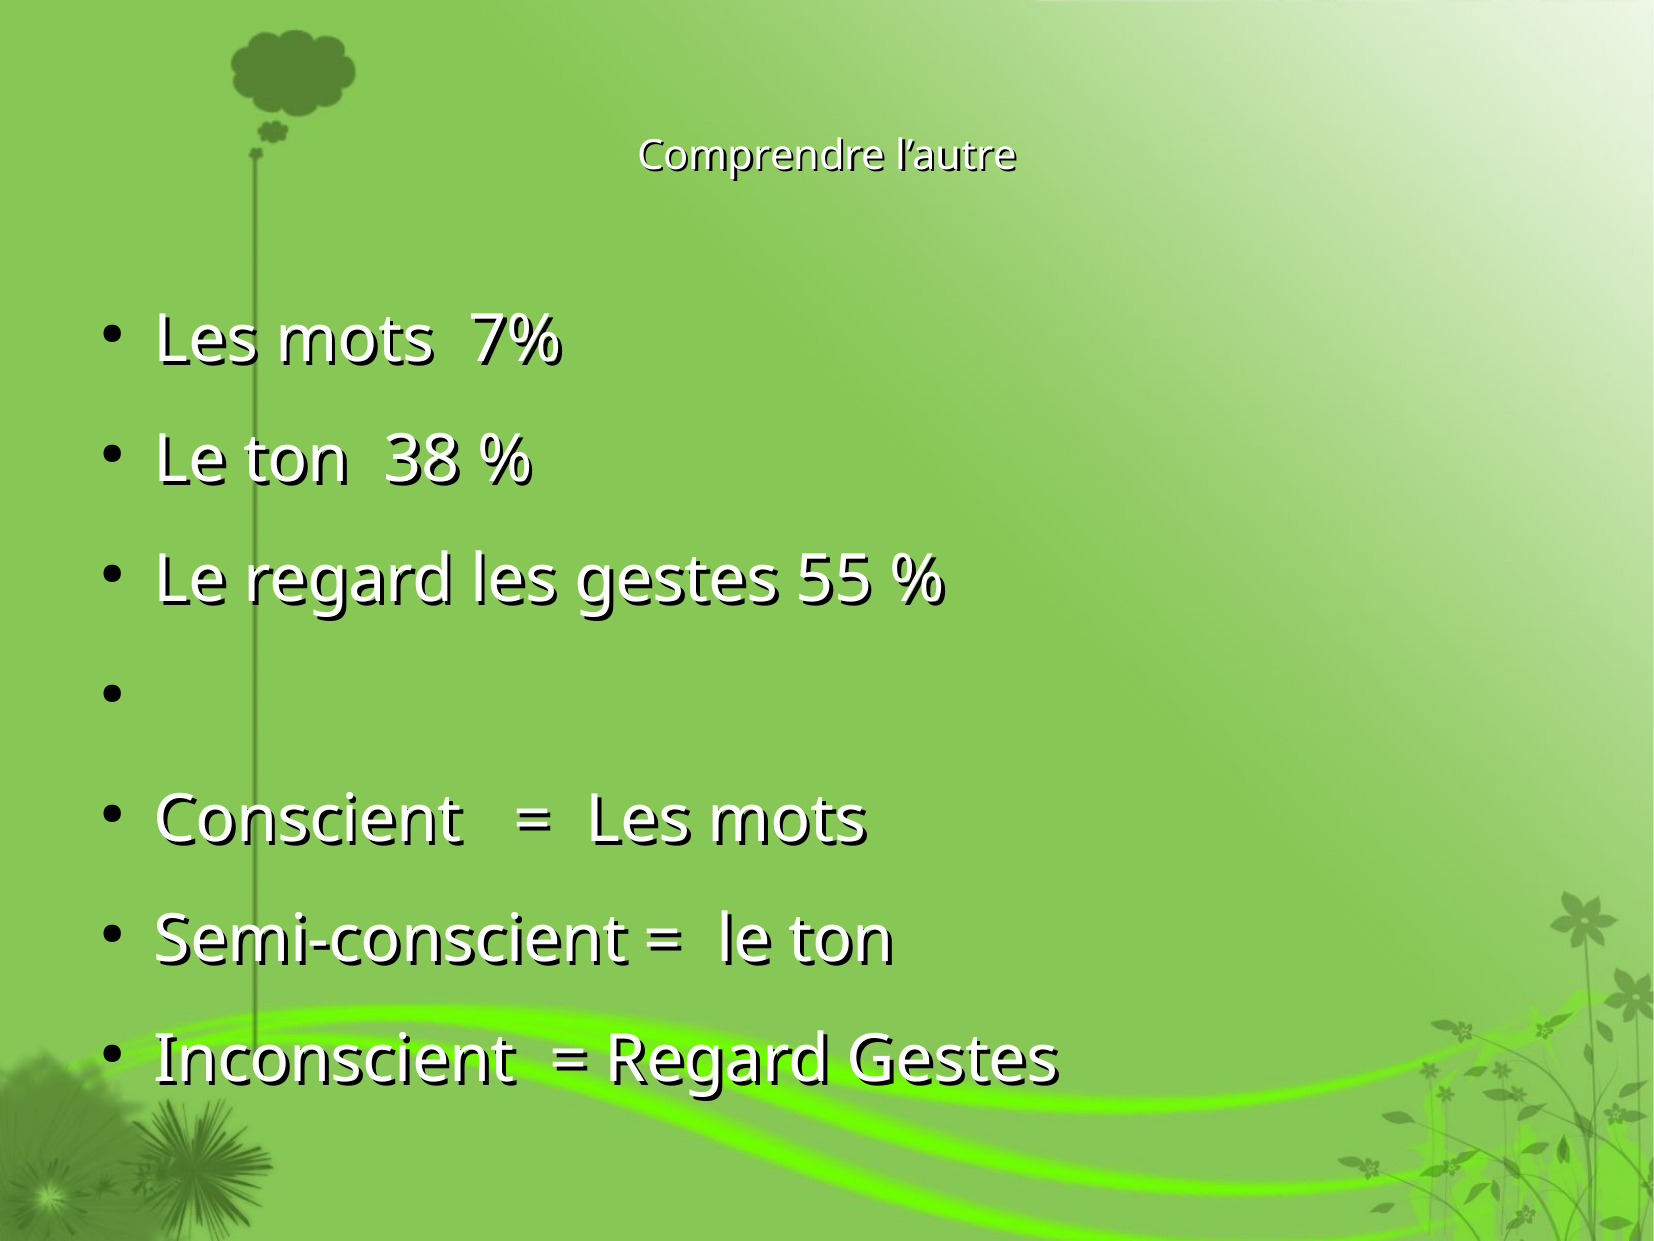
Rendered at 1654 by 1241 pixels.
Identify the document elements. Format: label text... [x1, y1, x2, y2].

picture [0, 0, 1654, 1241]
title Comprendre l’autre [82, 49, 1571, 257]
list Les mots 7% Le ton 38 % Le regard les gestes 55 % Conscient = Les mots Semi-conscient = le ton Inconscient = Regard Gestes [82, 290, 1571, 1010]
